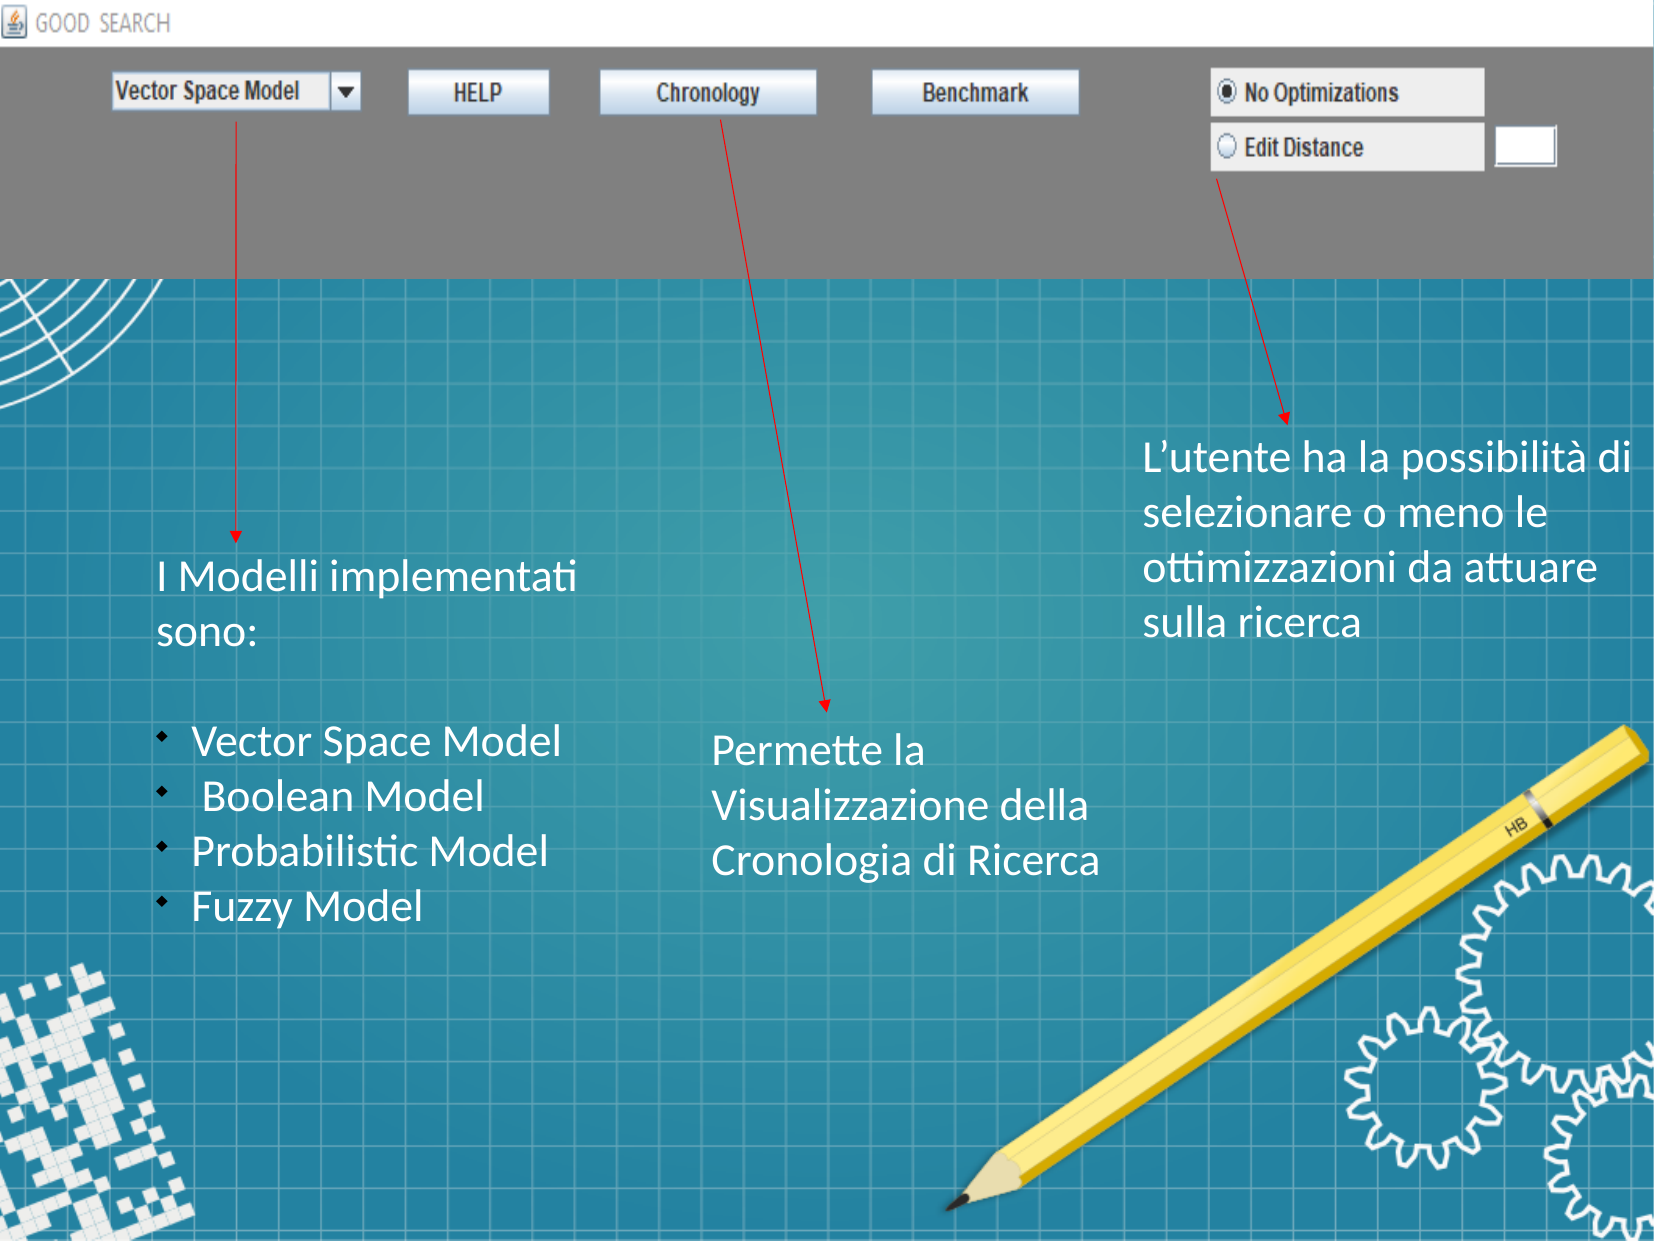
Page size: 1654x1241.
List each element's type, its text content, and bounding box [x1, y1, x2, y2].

text_box Permette la Visualizzazione della Cronologia di Ricerca [696, 712, 1165, 893]
text_box I Modelli implementati sono: Vector Space Model Boolean Model Probabilistic Model Fuzzy Model [141, 537, 626, 1048]
picture [0, 0, 1654, 1241]
text_box L’utente ha la possibilità di selezionare o meno le ottimizzazioni da attuare sulla ricerca [1127, 419, 1654, 655]
